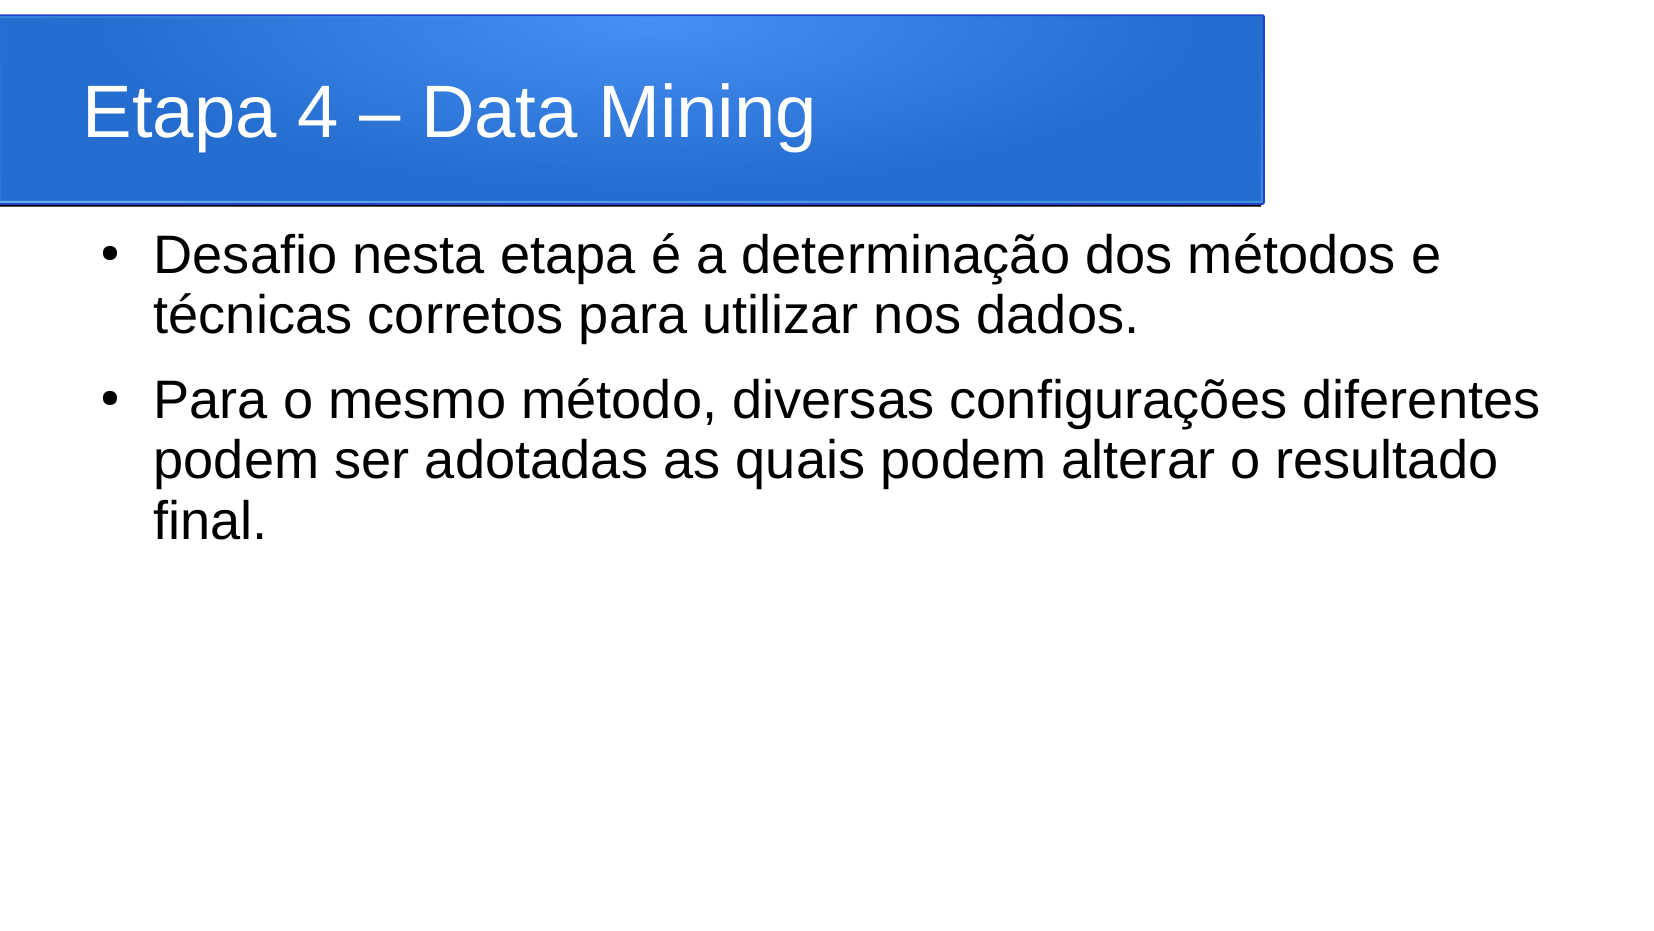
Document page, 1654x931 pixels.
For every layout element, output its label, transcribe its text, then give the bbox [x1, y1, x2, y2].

list Desafio nesta etapa é a determinação dos métodos e técnicas corretos para utilizar nos dados. Para o mesmo método, diversas configurações diferentes podem ser adotadas as quais podem alterar o resultado final. [82, 224, 1571, 764]
title Etapa 4 – Data Mining [82, 35, 1235, 189]
